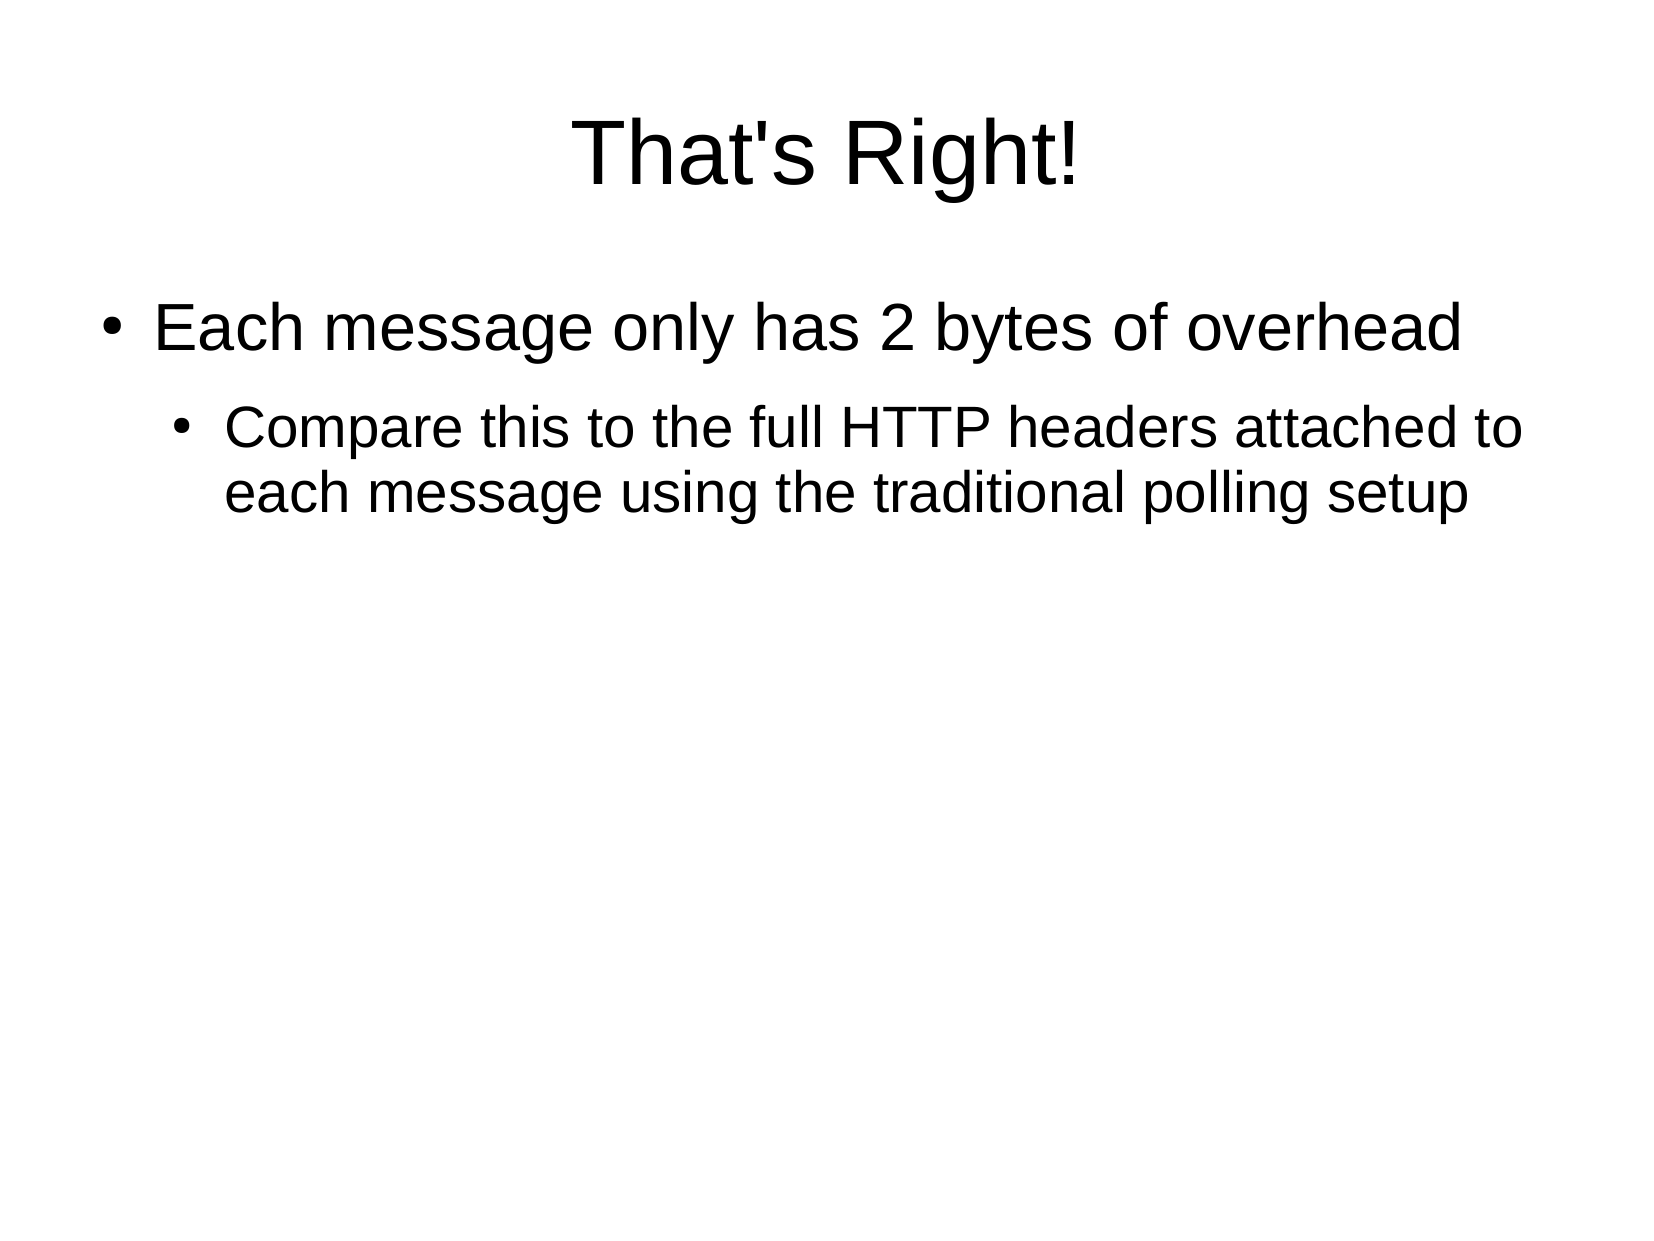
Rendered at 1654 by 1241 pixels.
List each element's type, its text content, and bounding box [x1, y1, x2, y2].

list Each message only has 2 bytes of overhead Compare this to the full HTTP headers attached to each message using the traditional polling setup [82, 290, 1571, 1109]
title That's Right! [82, 49, 1571, 257]
